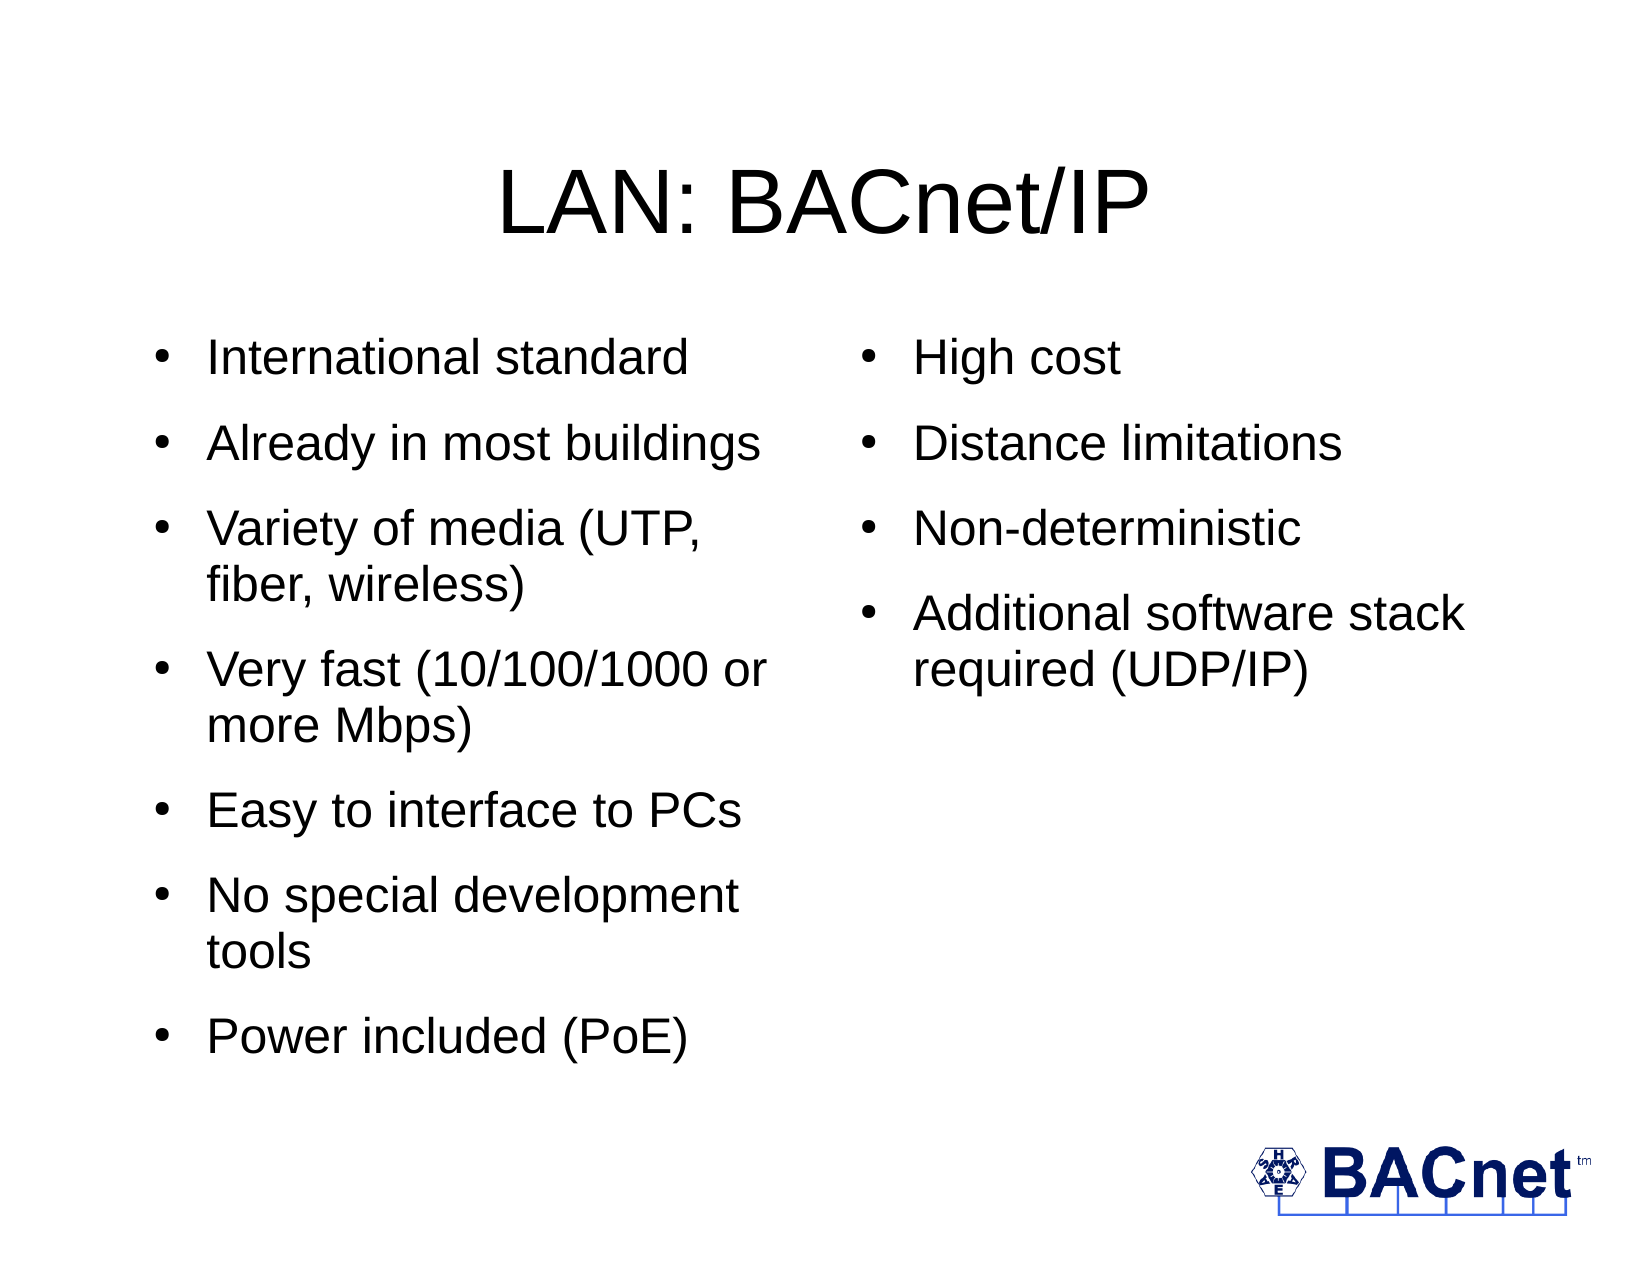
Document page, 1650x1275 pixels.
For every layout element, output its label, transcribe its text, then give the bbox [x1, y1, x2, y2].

title LAN: BACnet/IP [135, 112, 1515, 291]
picture [1251, 1146, 1591, 1216]
list High cost Distance limitations Non-deterministic Additional software stack required (UDP/IP) [842, 329, 1515, 1079]
list International standard Already in most buildings Variety of media (UTP, fiber, wireless) Very fast (10/100/1000 or more Mbps) Easy to interface to PCs No special development tools Power included (PoE) [135, 329, 809, 1079]
